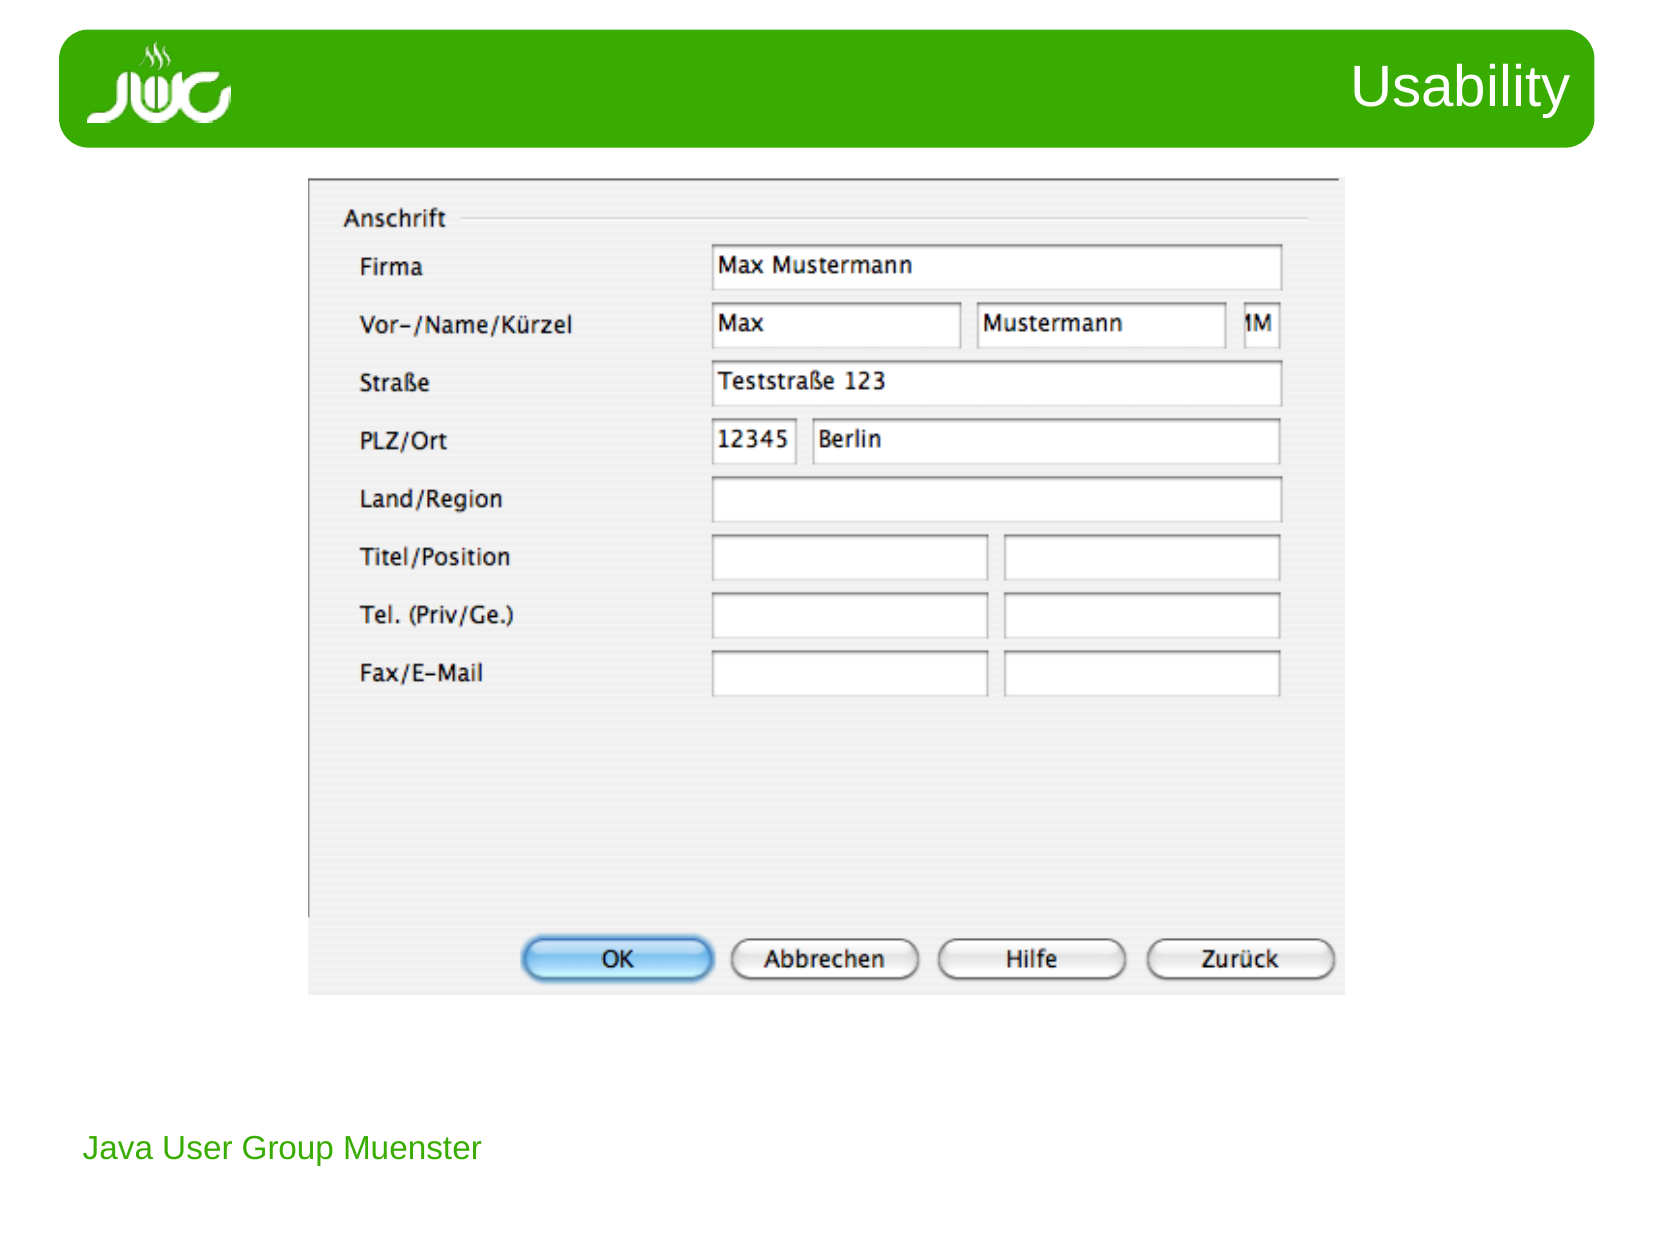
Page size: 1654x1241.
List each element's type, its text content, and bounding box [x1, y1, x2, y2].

title Usability [265, 37, 1571, 136]
picture [308, 177, 1345, 996]
picture [87, 41, 231, 123]
